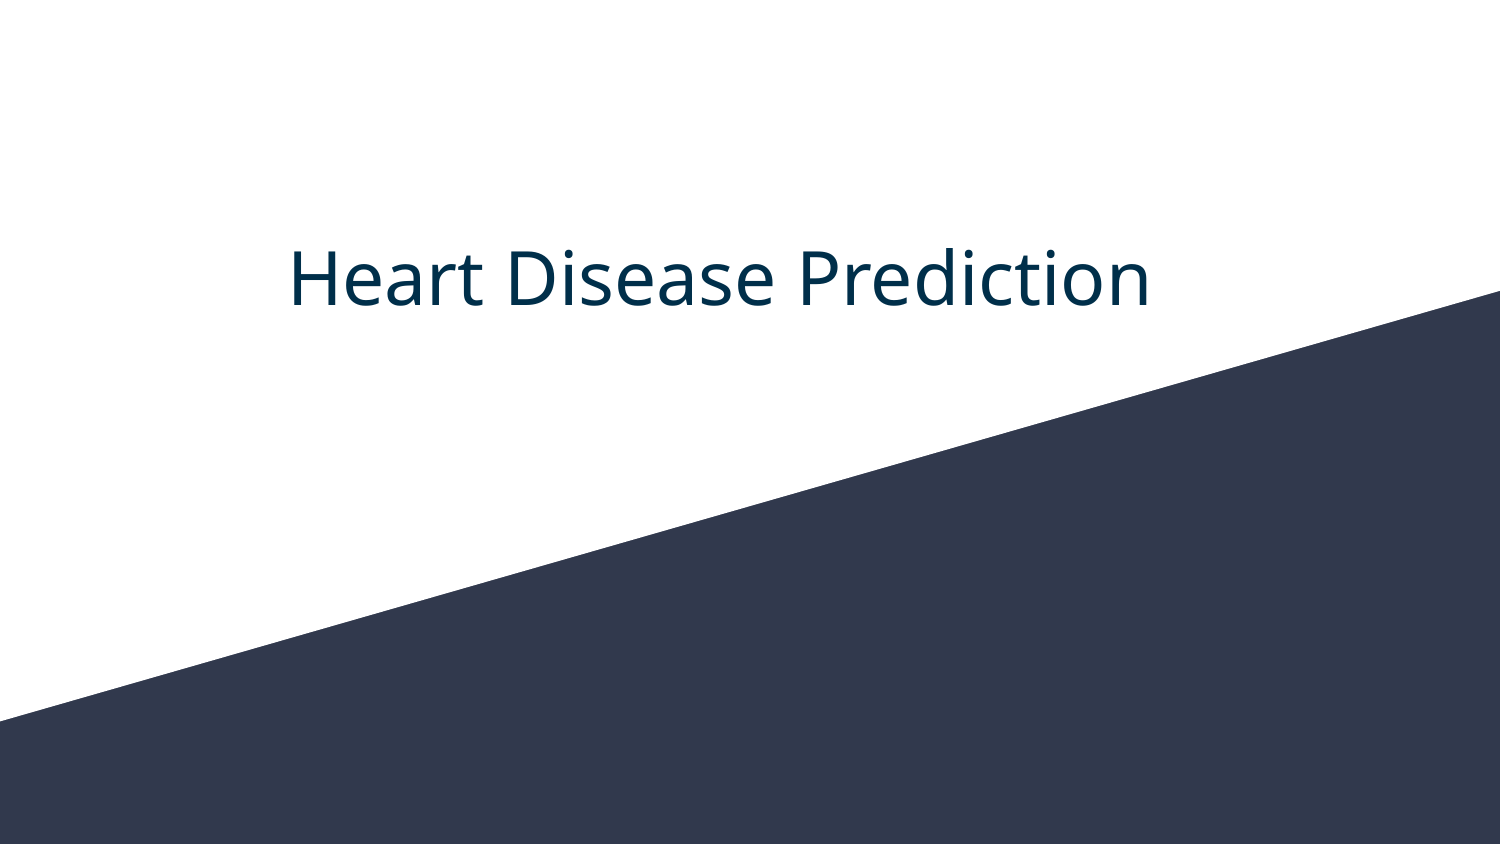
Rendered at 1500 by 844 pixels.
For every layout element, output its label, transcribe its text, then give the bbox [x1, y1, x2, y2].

subtitle [254, 523, 1204, 673]
title Heart Disease Prediction [272, 209, 1345, 350]
